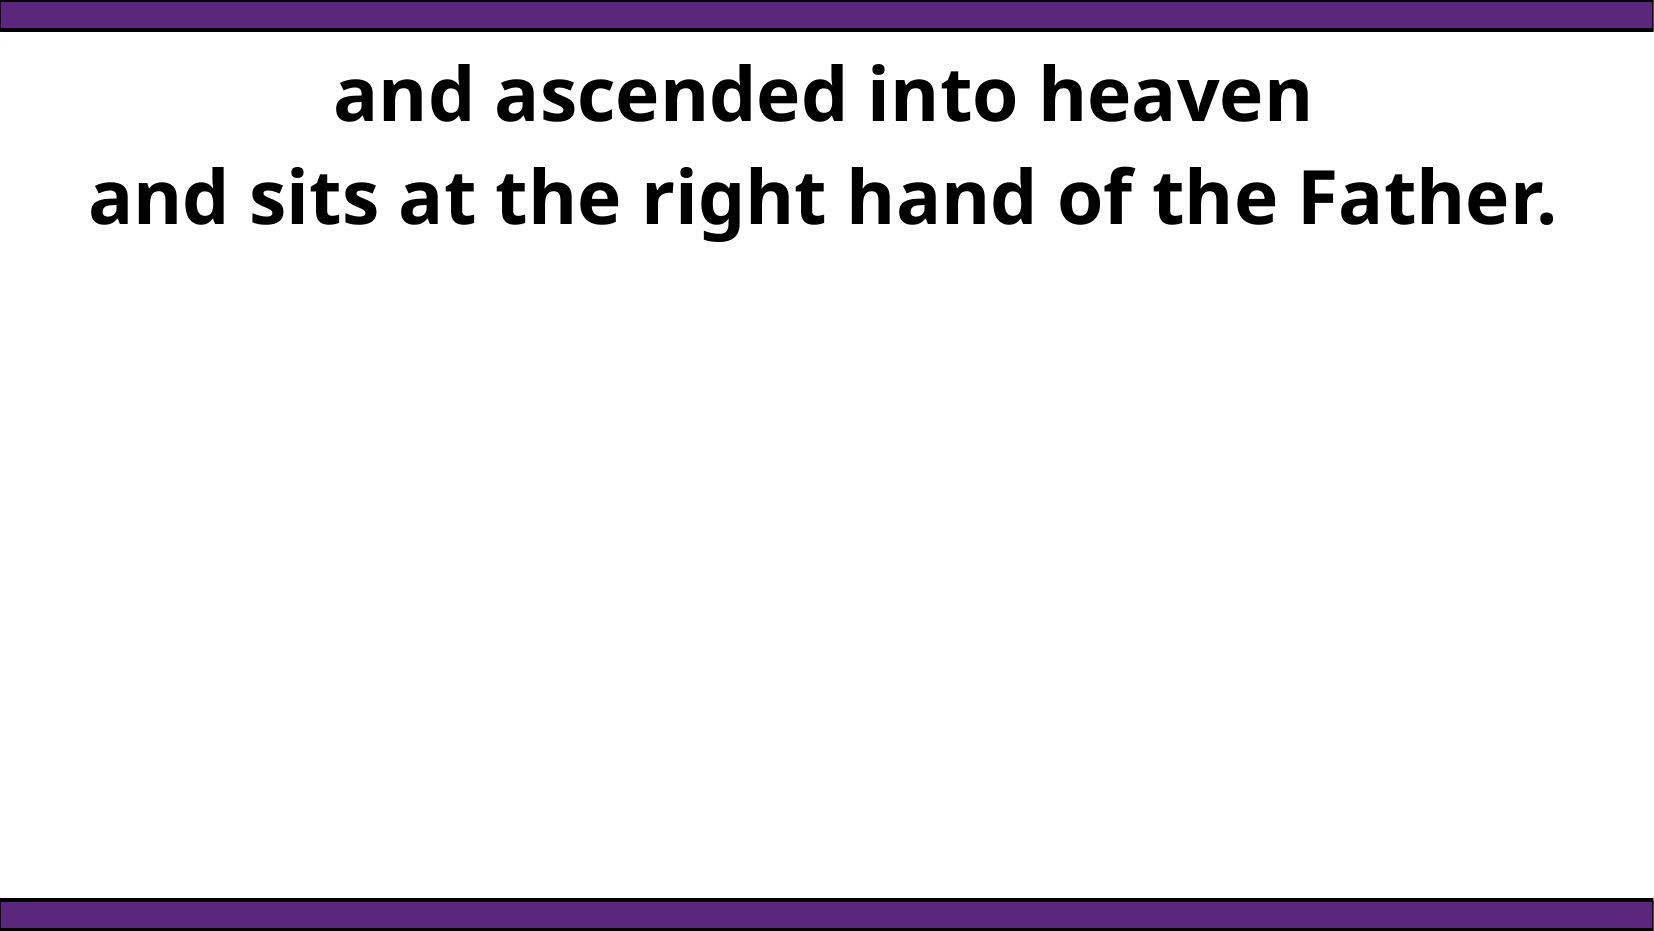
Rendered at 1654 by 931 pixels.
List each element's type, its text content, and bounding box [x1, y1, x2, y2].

text_box and ascended into heaven and sits at the right hand of the Father. [58, 34, 1589, 249]
text_box [0, 900, 1654, 931]
text_box [0, 0, 1654, 31]
picture [0, 31, 1654, 900]
